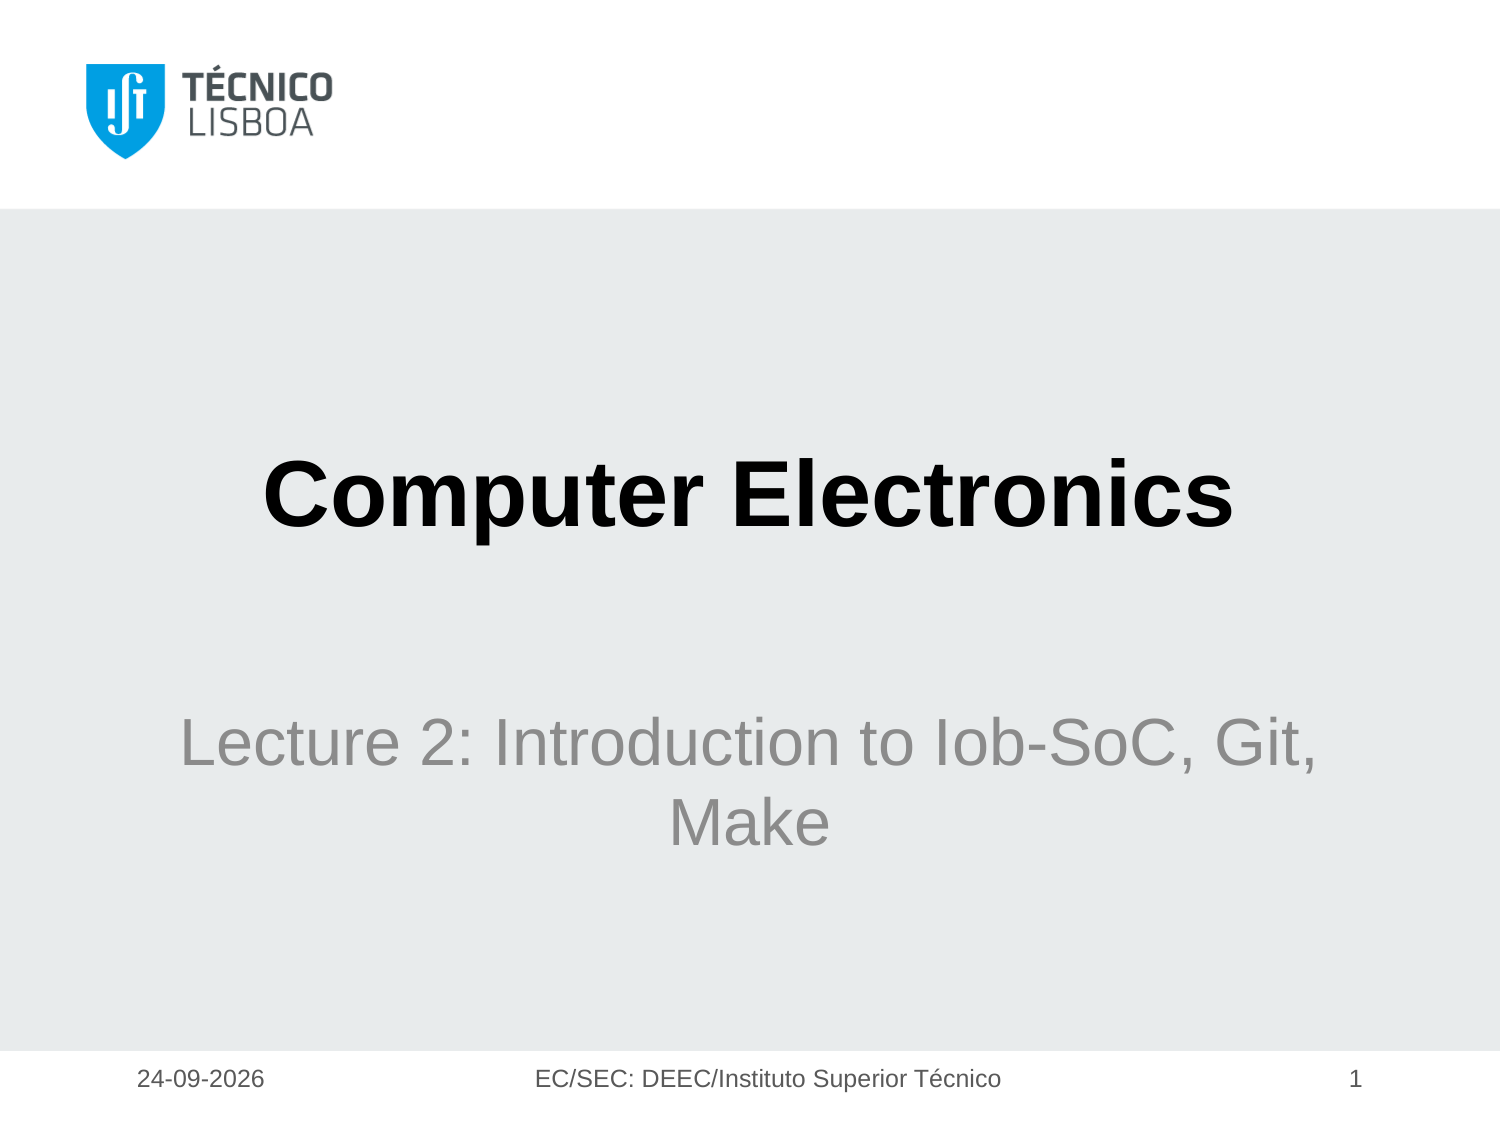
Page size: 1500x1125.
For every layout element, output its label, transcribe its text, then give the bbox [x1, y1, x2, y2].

picture [0, 0, 1500, 1125]
slide_number <number> [1077, 1052, 1378, 1103]
title Computer Electronics [121, 322, 1378, 655]
subtitle Lecture 2: Introduction to Iob-SoC, Git, Make [121, 691, 1378, 894]
slide_number 24-09-2020 [121, 1052, 425, 1103]
footer EC/SEC: DEEC/Instituto Superior Técnico [512, 1052, 1032, 1103]
